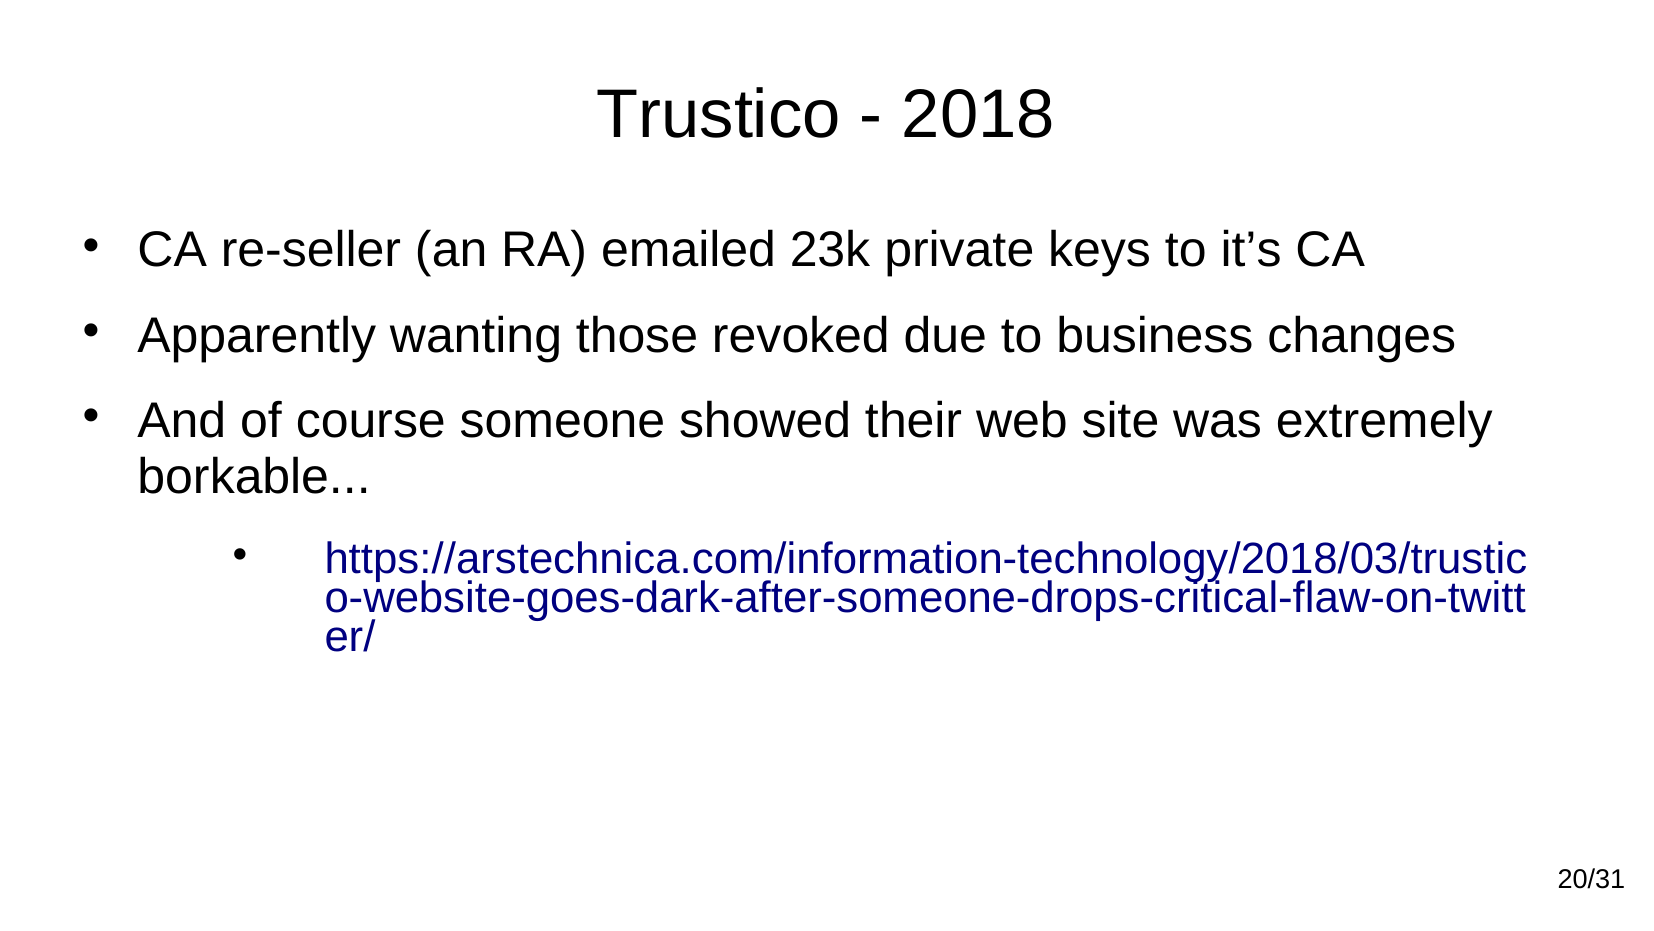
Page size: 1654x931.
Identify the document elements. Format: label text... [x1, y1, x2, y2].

list CA re-seller (an RA) emailed 23k private keys to it’s CA Apparently wanting those revoked due to business changes And of course someone showed their web site was extremely borkable... https://arstechnica.com/information-technology/2018/03/trustico-website-goes-dark-after-someone-drops-critical-flaw-on-twitter/ [82, 217, 1537, 757]
title Trustico - 2018 [82, 37, 1570, 192]
